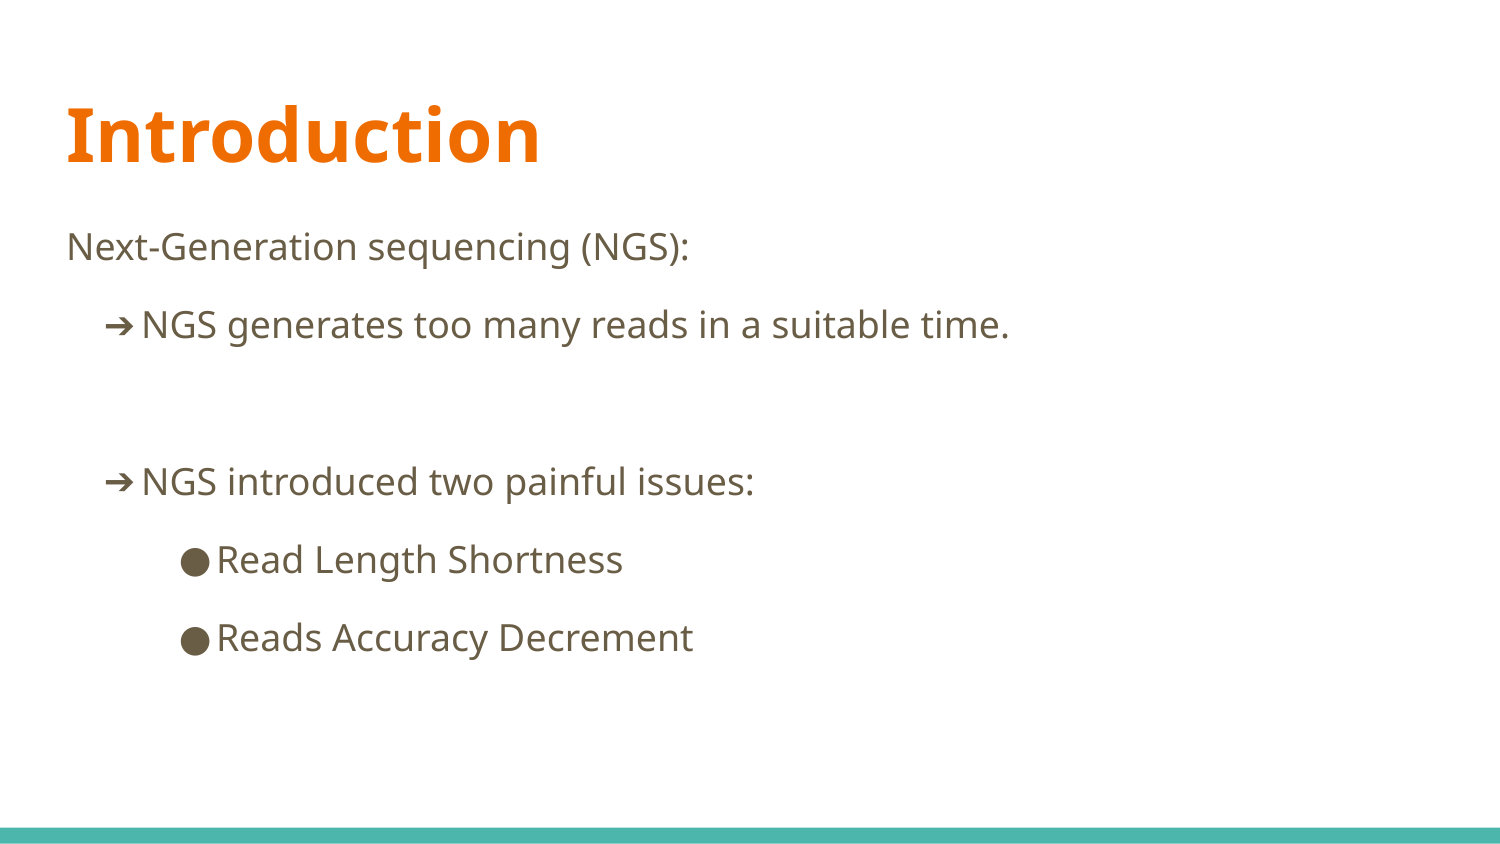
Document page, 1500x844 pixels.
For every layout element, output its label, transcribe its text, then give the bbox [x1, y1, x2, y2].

list Next-Generation sequencing (NGS): NGS generates too many reads in a suitable time. NGS introduced two painful issues: Read Length Shortness Reads Accuracy Decrement [51, 207, 1449, 750]
title Introduction [51, 72, 1449, 189]
